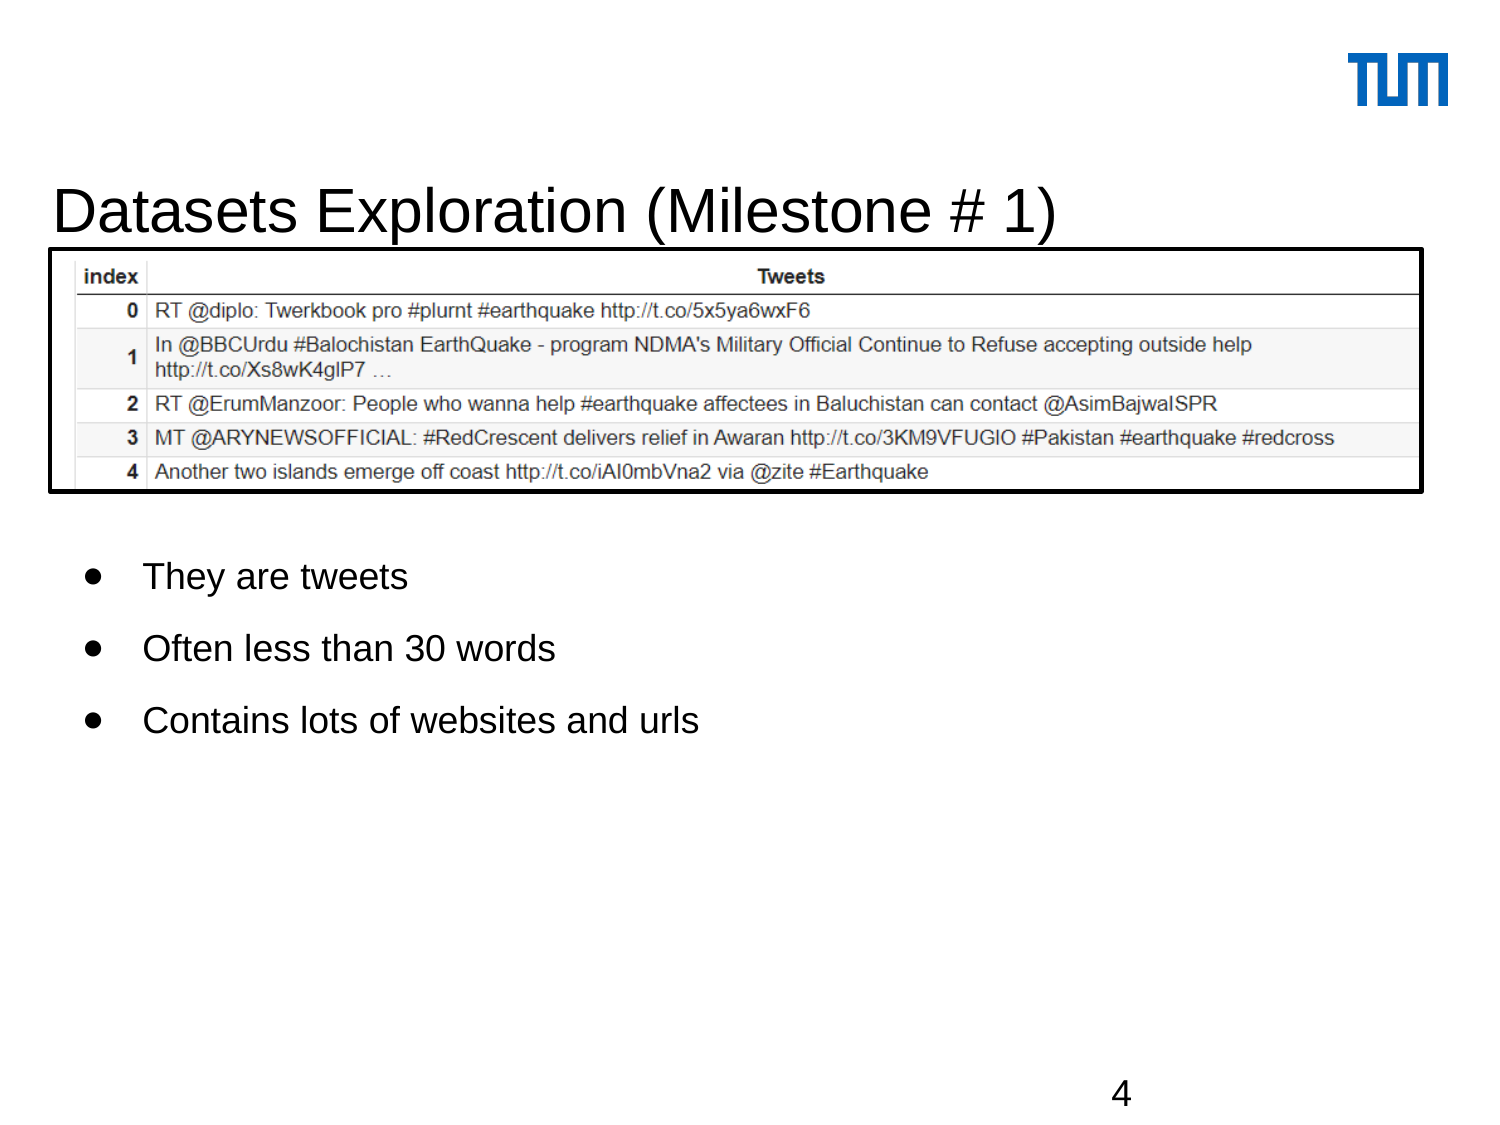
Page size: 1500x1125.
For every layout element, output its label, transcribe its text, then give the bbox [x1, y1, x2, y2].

picture [1348, 53, 1448, 106]
text_box <number> [1111, 1061, 1448, 1122]
text_box Datasets Exploration (Milestone # 1) [52, 165, 1449, 233]
picture [52, 251, 1420, 489]
text_box They are tweets Often less than 30 words Contains lots of websites and urls [52, 537, 803, 749]
